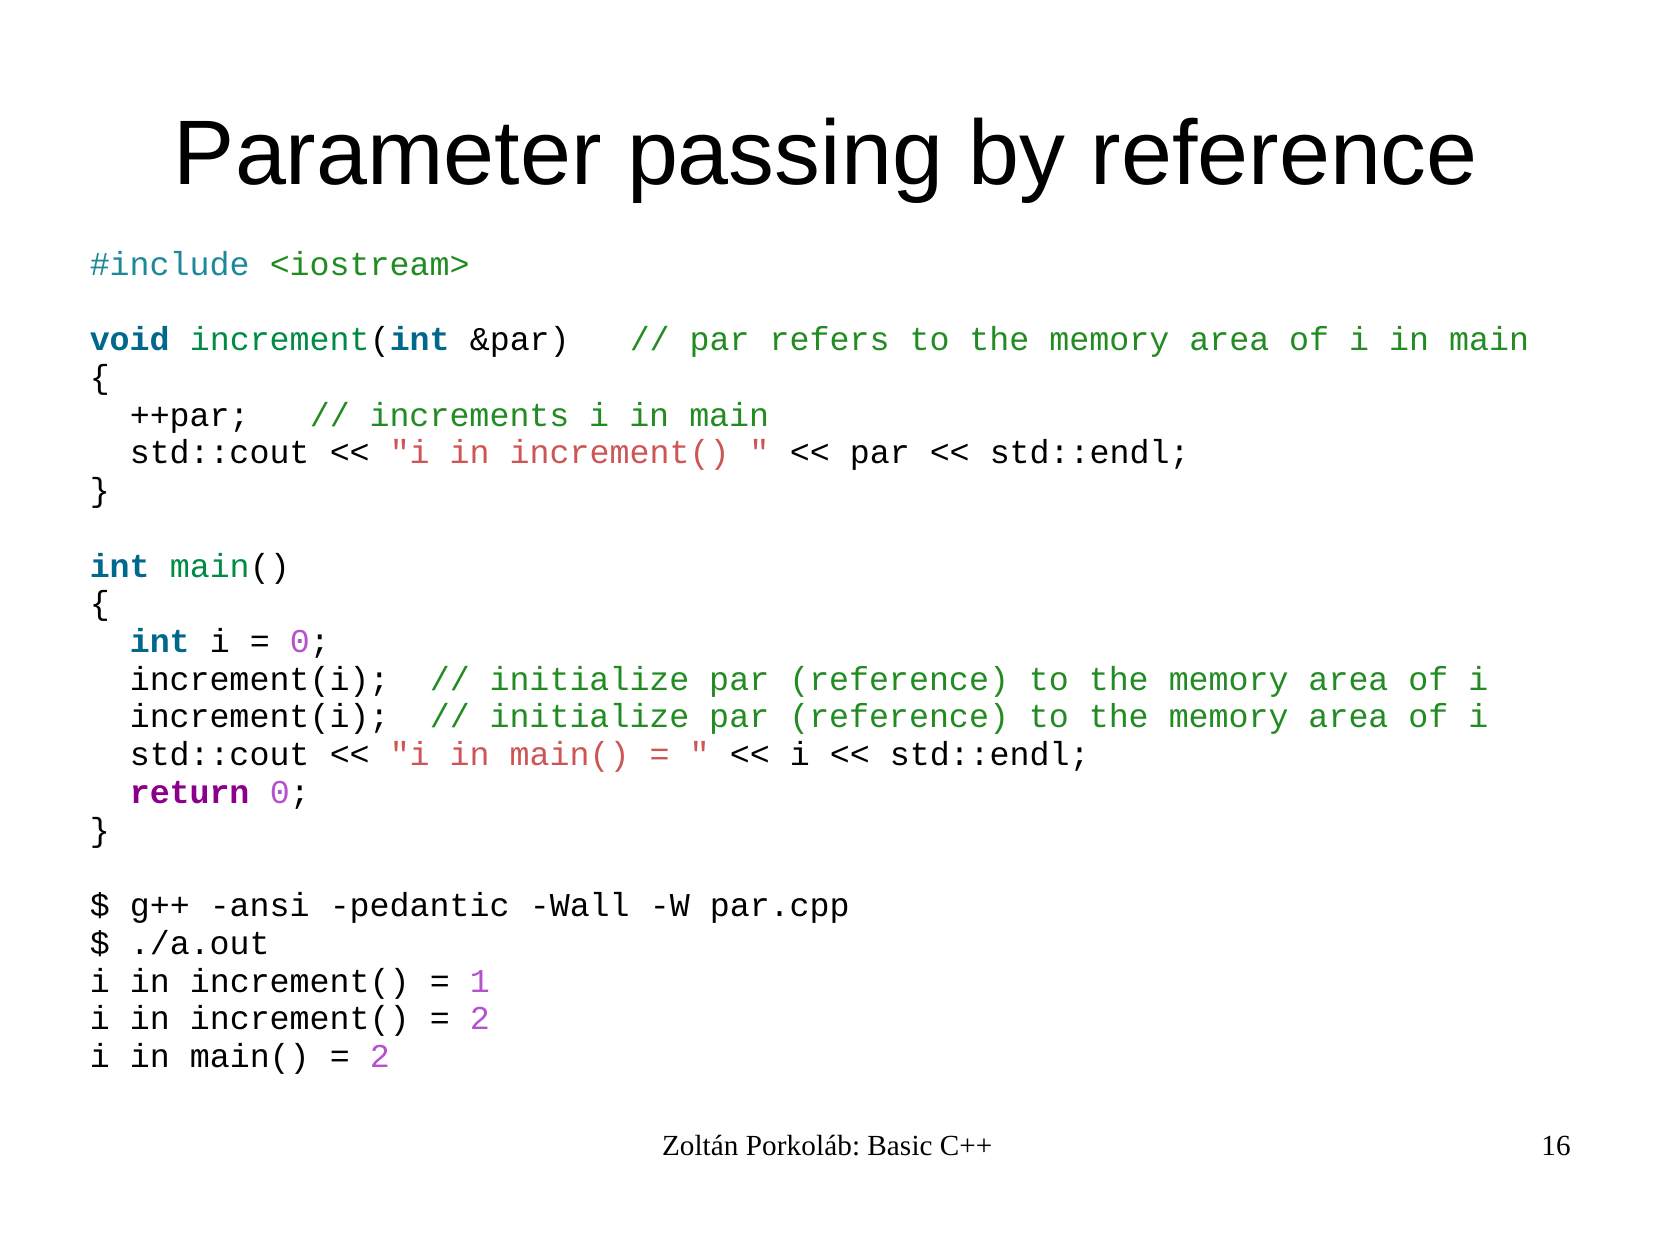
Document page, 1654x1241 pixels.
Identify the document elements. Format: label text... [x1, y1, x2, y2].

text_box #include <iostream> void increment(int &par) // par refers to the memory area of i in main { ++par; // increments i in main std::cout << "i in increment() " << par << std::endl; } int main() { int i = 0; increment(i); // initialize par (reference) to the memory area of i increment(i); // initialize par (reference) to the memory area of i std::cout << "i in main() = " << i << std::endl; return 0; } $ g++ -ansi -pedantic -Wall -W par.cpp $ ./a.out i in increment() = 1 i in increment() = 2 i in main() = 2 [75, 240, 1654, 1123]
title Parameter passing by reference [82, 49, 1571, 257]
